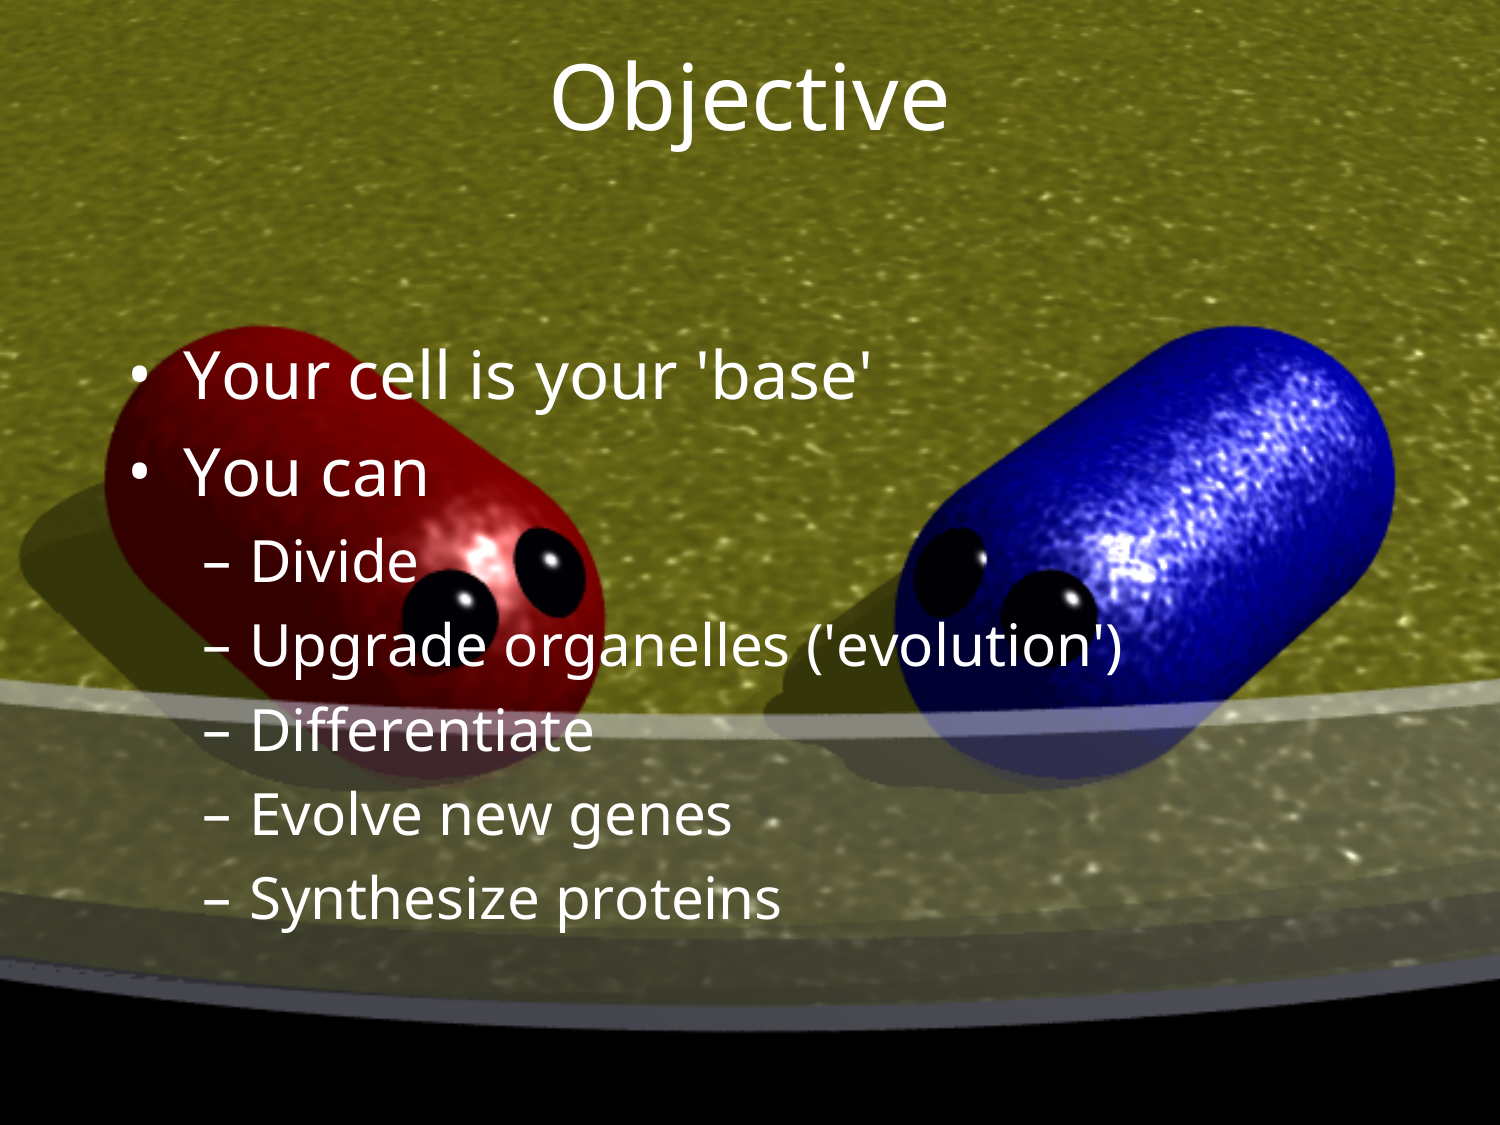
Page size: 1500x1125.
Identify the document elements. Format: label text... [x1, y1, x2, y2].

picture [0, 0, 1500, 1125]
title Objective [112, 0, 1388, 188]
list Your cell is your 'base' You can Divide Upgrade organelles ('evolution') Differentiate Evolve new genes Synthesize proteins [112, 324, 1388, 1000]
